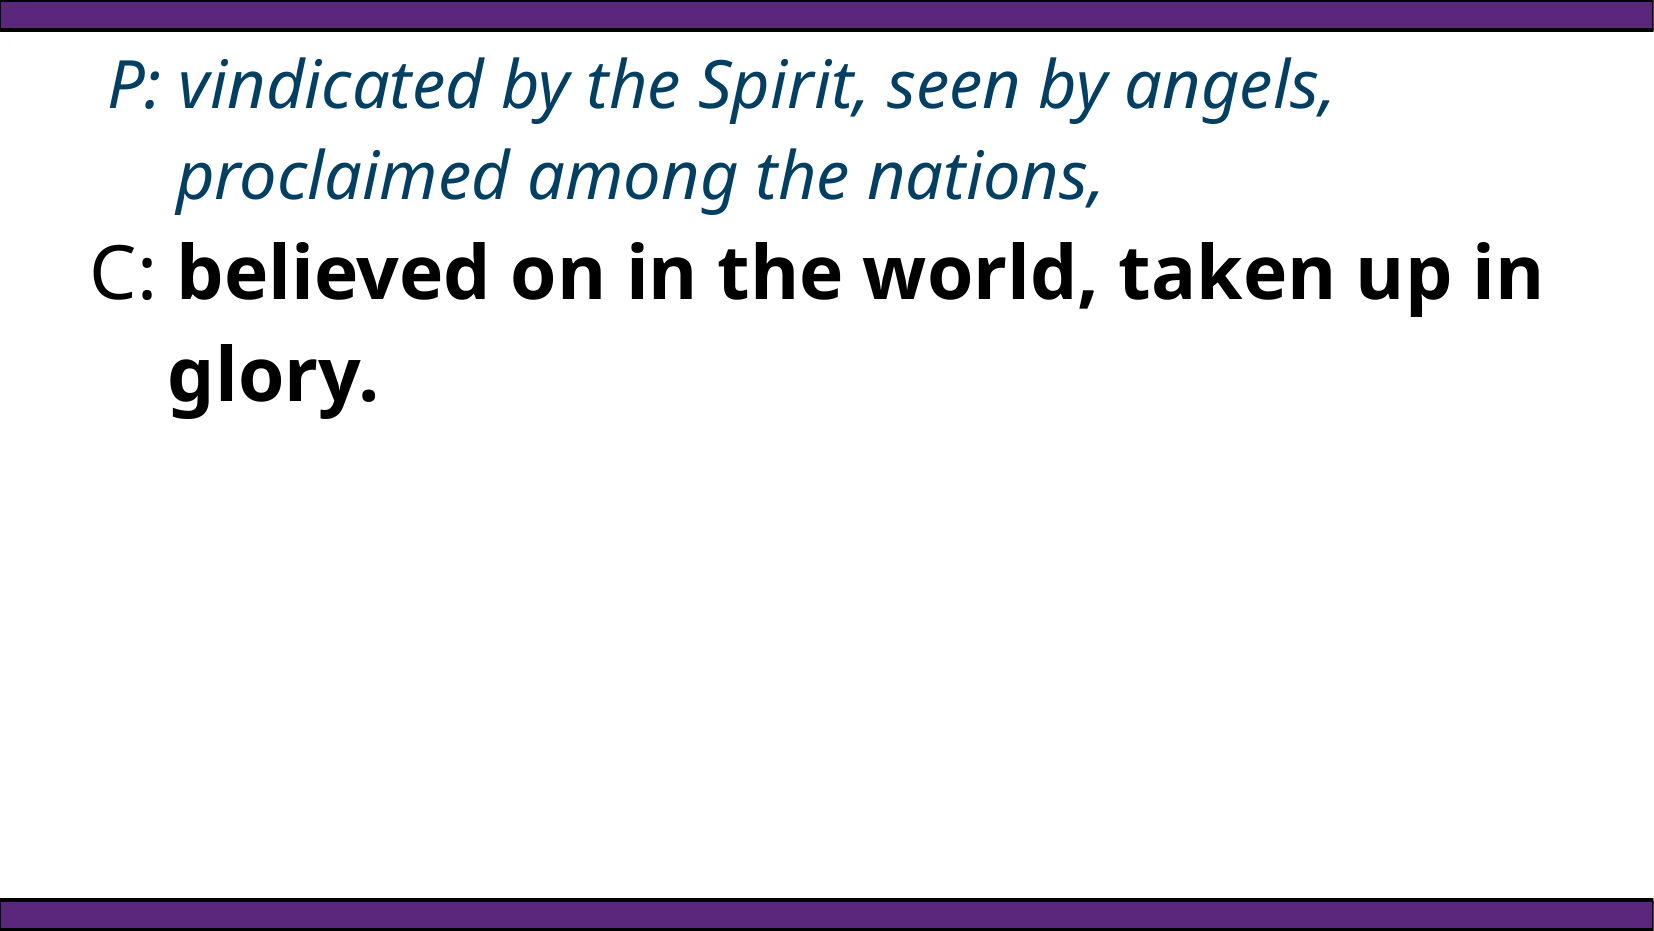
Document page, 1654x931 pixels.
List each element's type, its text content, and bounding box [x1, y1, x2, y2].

text_box [0, 0, 1654, 31]
text_box [0, 900, 1654, 931]
picture [0, 31, 1654, 900]
text_box P: vindicated by the Spirit, seen by angels, proclaimed among the nations, C: believed on in the world, taken up in glory. [75, 30, 1576, 422]
